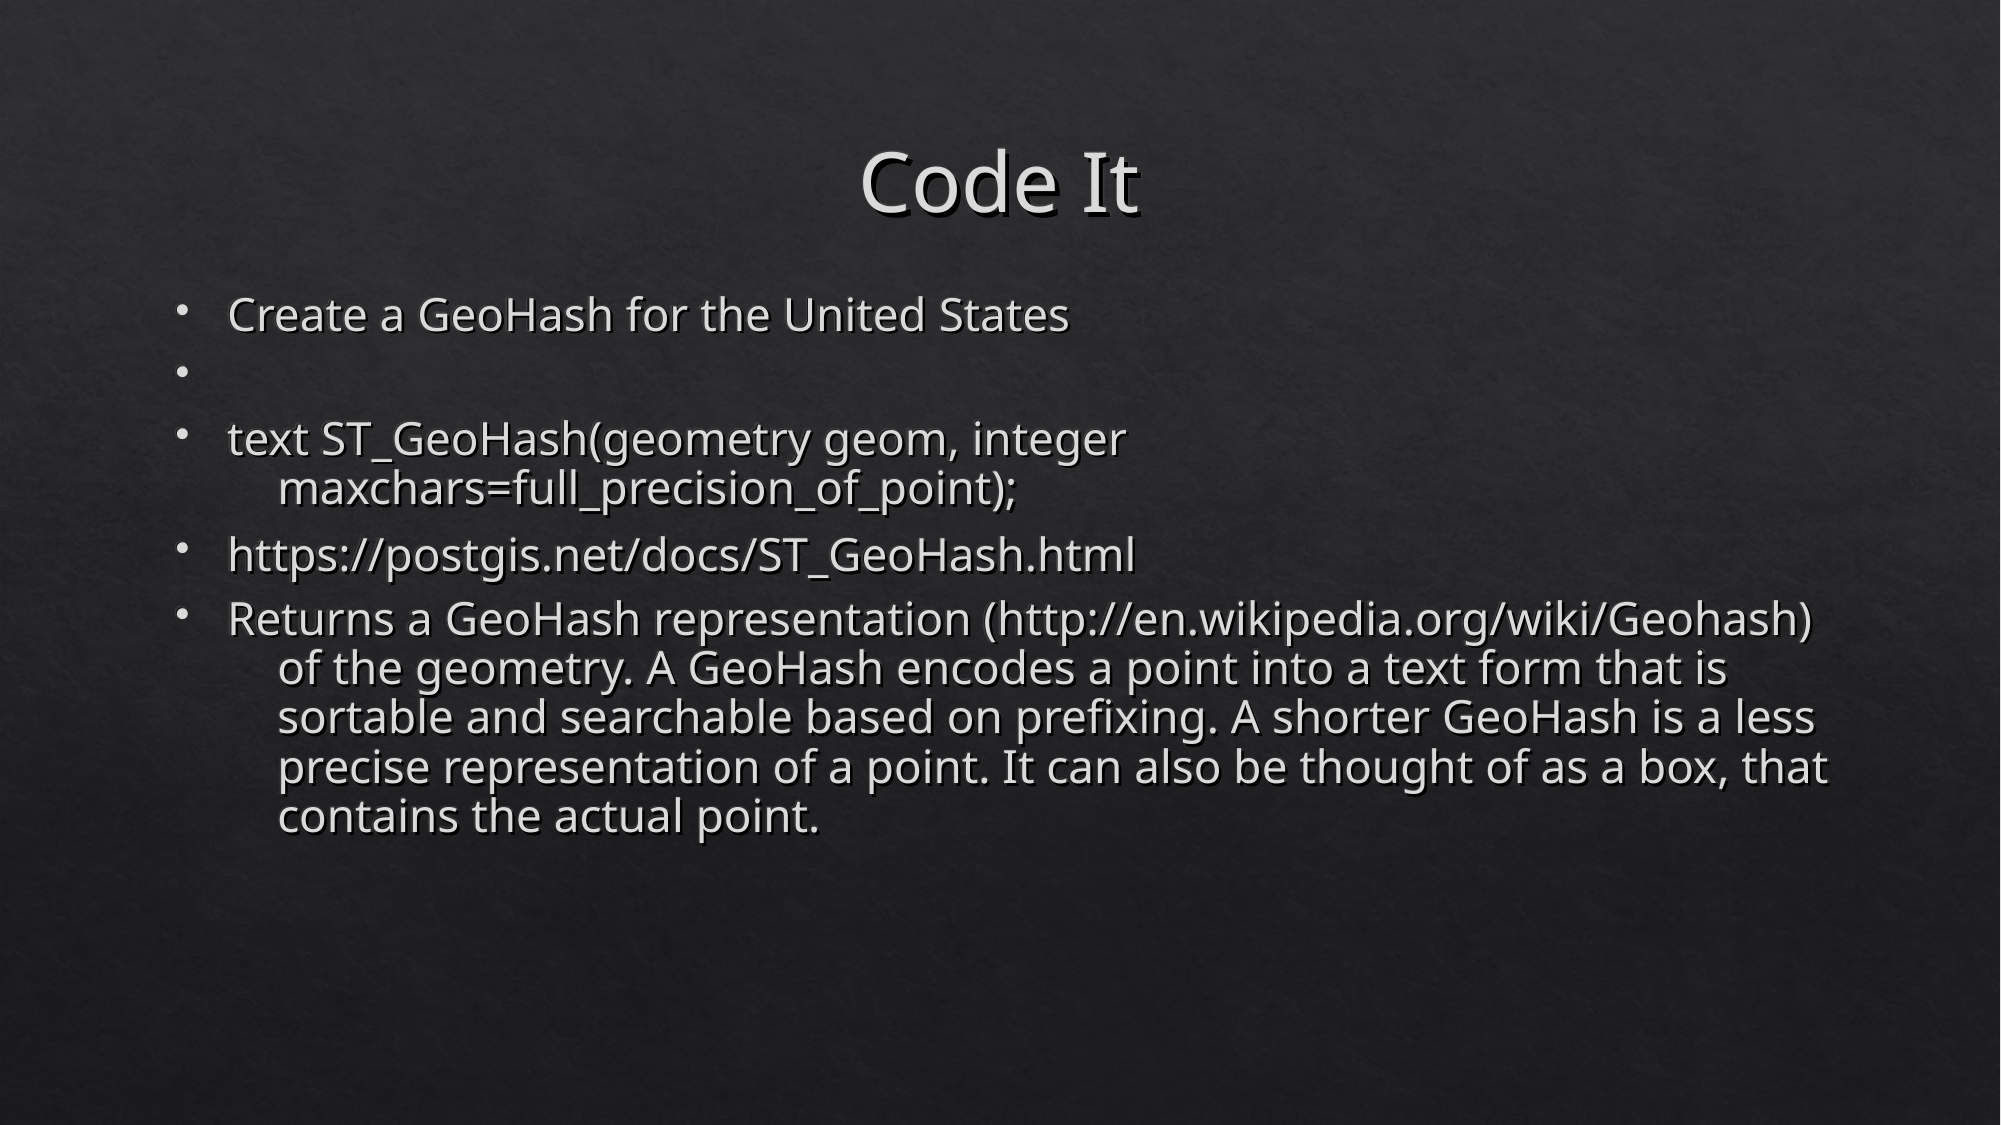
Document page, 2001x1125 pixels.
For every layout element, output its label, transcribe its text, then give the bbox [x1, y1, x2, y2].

list Create a GeoHash for the United States text ST_GeoHash(geometry geom, integer maxchars=full_precision_of_point); https://postgis.net/docs/ST_GeoHash.html Returns a GeoHash representation (http://en.wikipedia.org/wiki/Geohash) of the geometry. A GeoHash encodes a point into a text form that is sortable and searchable based on prefixing. A shorter GeoHash is a less precise representation of a point. It can also be thought of as a box, that contains the actual point. [149, 284, 1849, 950]
title Code It [149, 99, 1849, 260]
